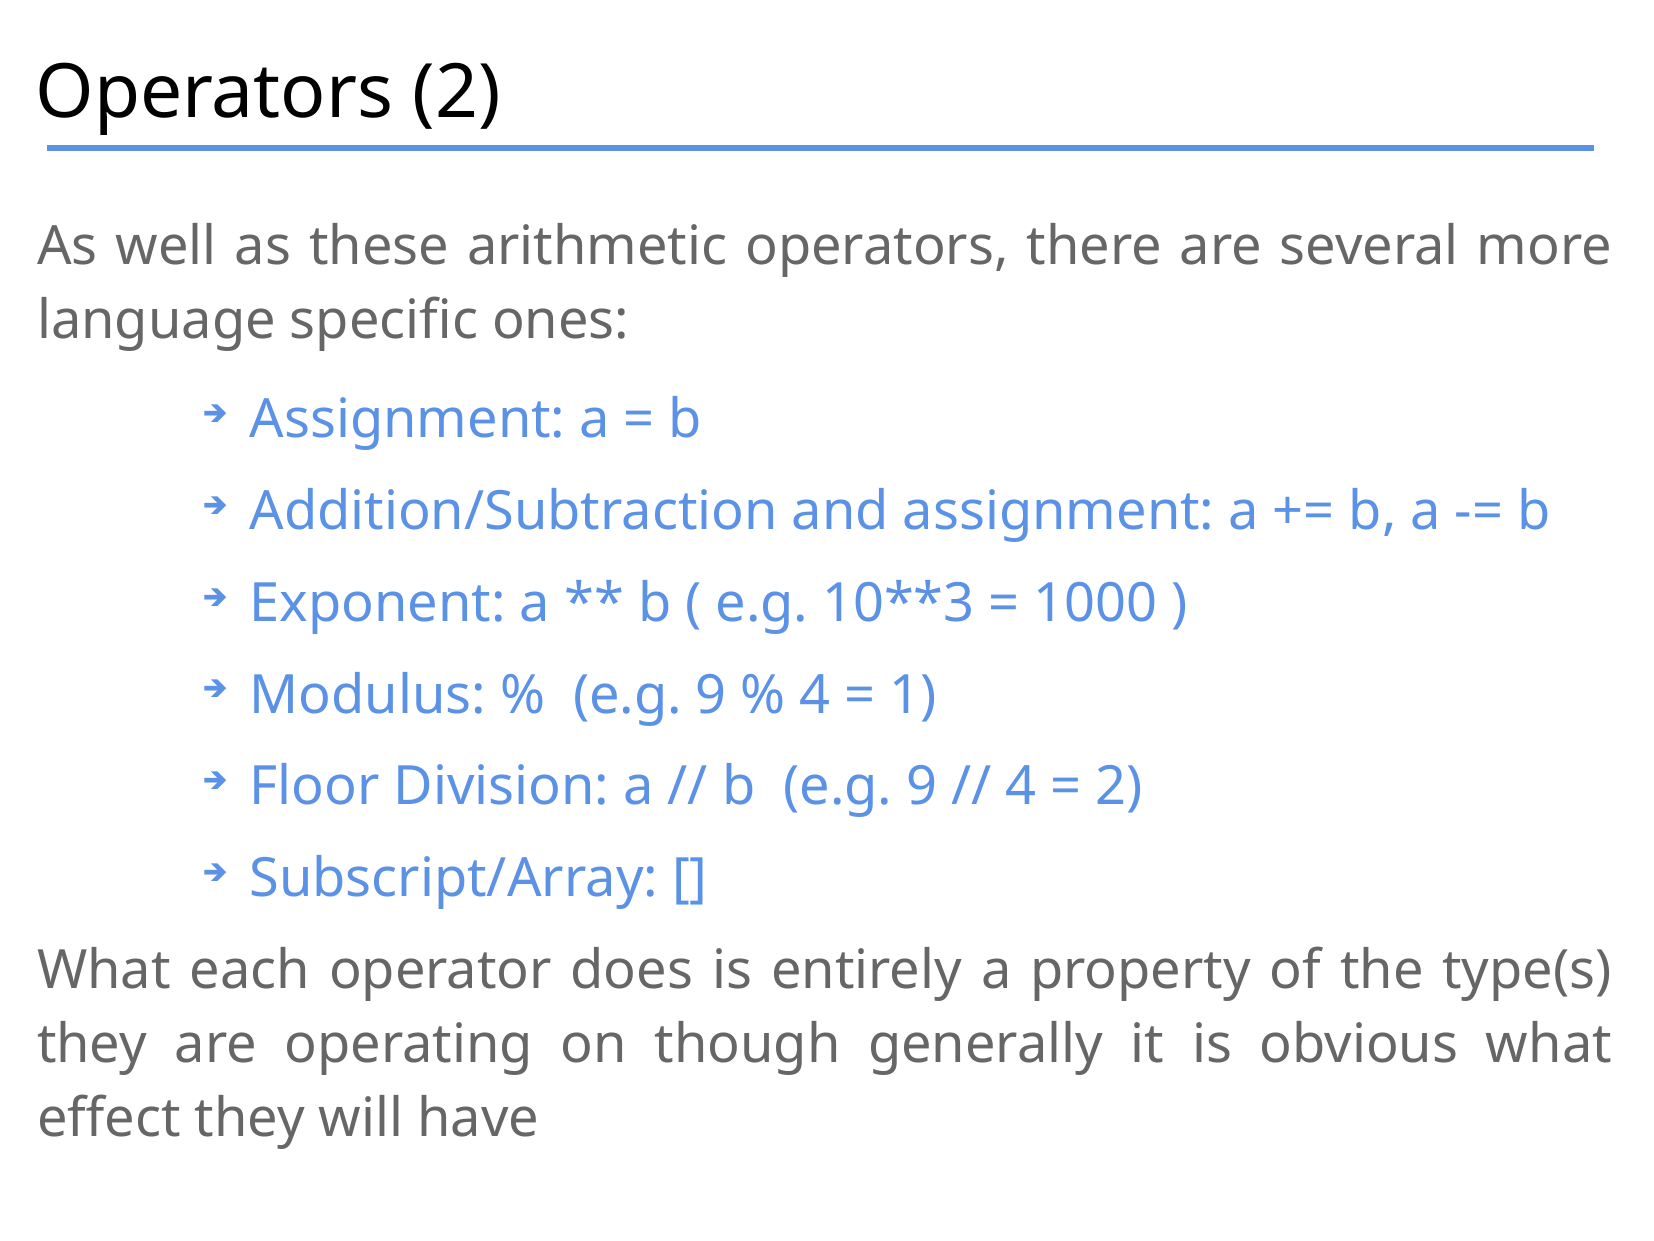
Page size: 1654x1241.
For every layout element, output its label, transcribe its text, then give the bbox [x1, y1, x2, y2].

list As well as these arithmetic operators, there are several more language specific ones: Assignment: a = b Addition/Subtraction and assignment: a += b, a -= b Exponent: a ** b ( e.g. 10**3 = 1000 ) Modulus: % (e.g. 9 % 4 = 1) Floor Division: a // b (e.g. 9 // 4 = 2) Subscript/Array: [] What each operator does is entirely a property of the type(s) they are operating on though generally it is obvious what effect they will have Note that as in Maths, operators have precedence and you should use brackets appropriately! [37, 206, 1614, 1241]
title Operators (2) [35, 29, 1217, 148]
